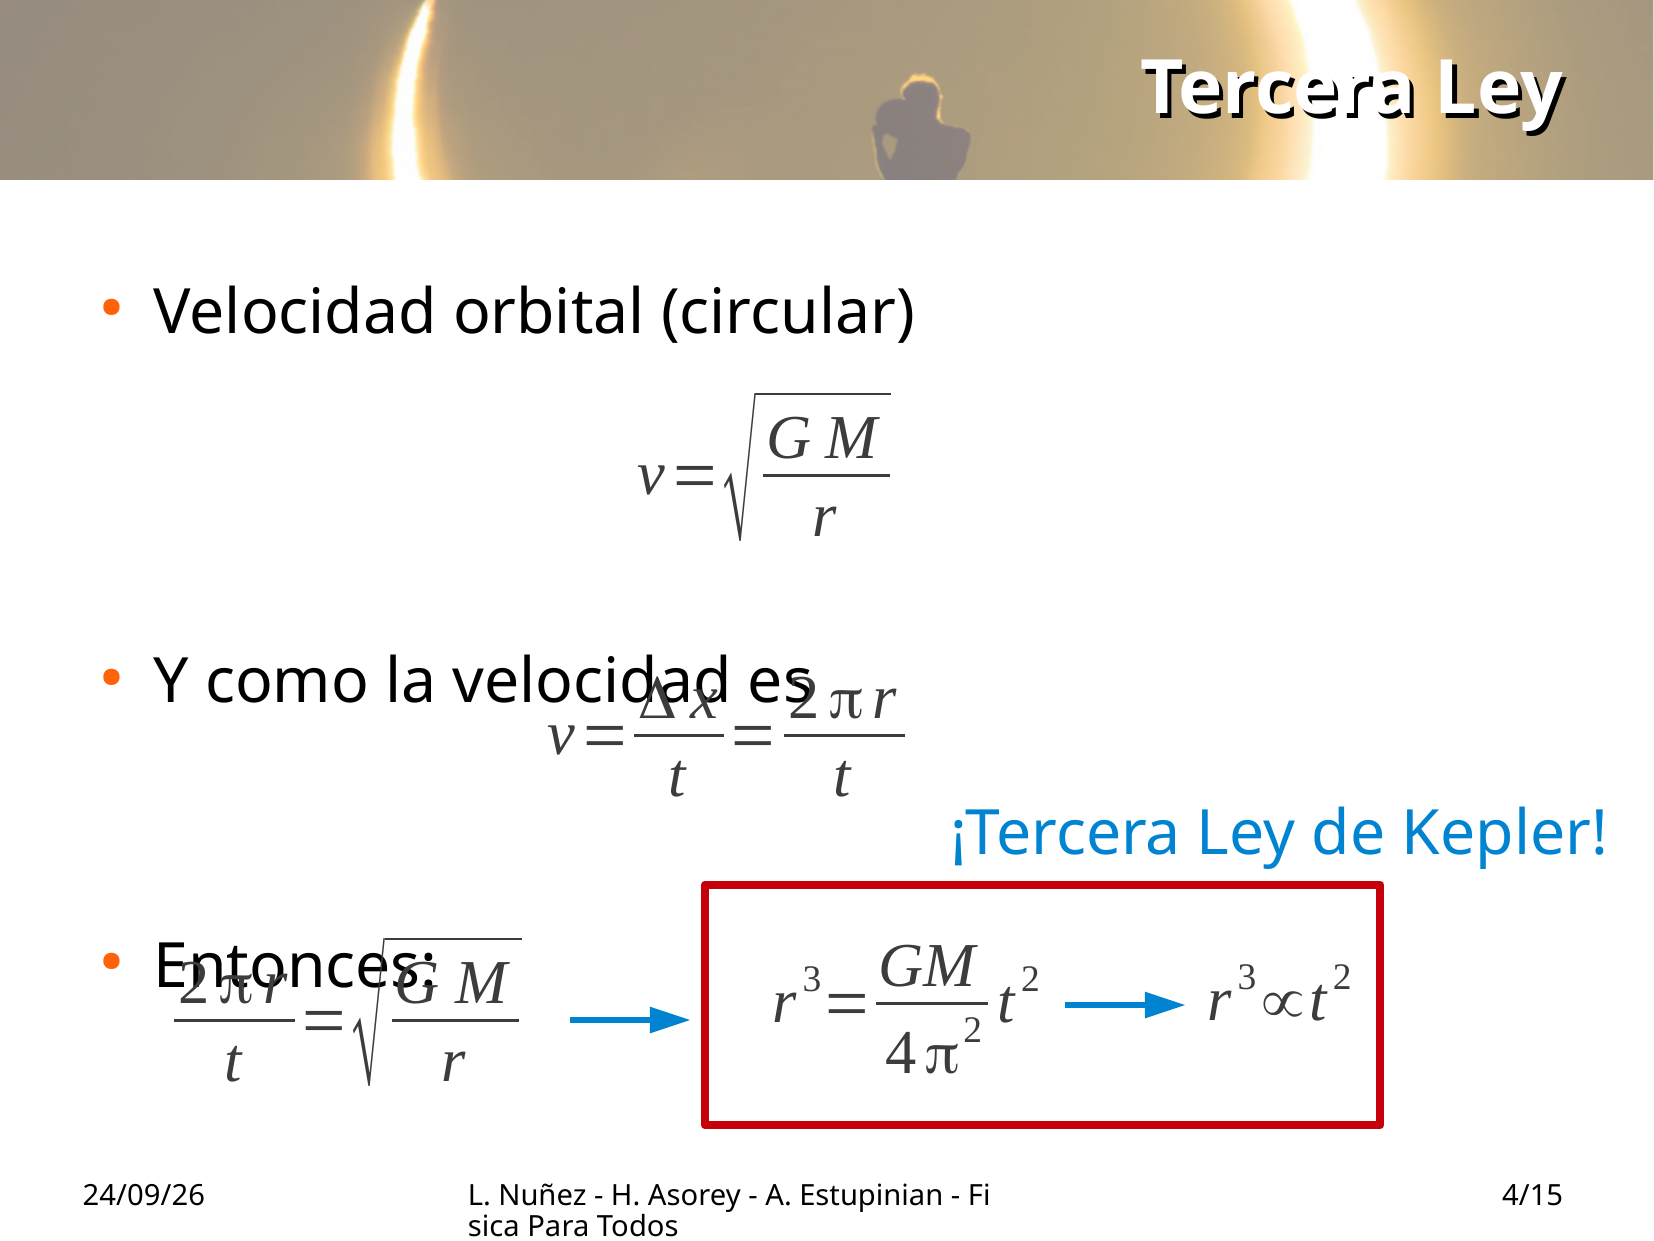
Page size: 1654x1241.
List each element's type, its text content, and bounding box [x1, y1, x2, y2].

chart [540, 662, 913, 811]
list Velocidad orbital (circular) Y como la velocidad es Entonces: [82, 266, 1571, 1167]
chart [765, 930, 1047, 1087]
title Tercera Ley [75, 19, 1564, 151]
text_box ¡Tercera Ley de Kepler! [935, 780, 1606, 868]
chart [630, 390, 899, 551]
chart [165, 934, 528, 1096]
chart [1200, 956, 1358, 1036]
picture [0, 0, 1654, 180]
